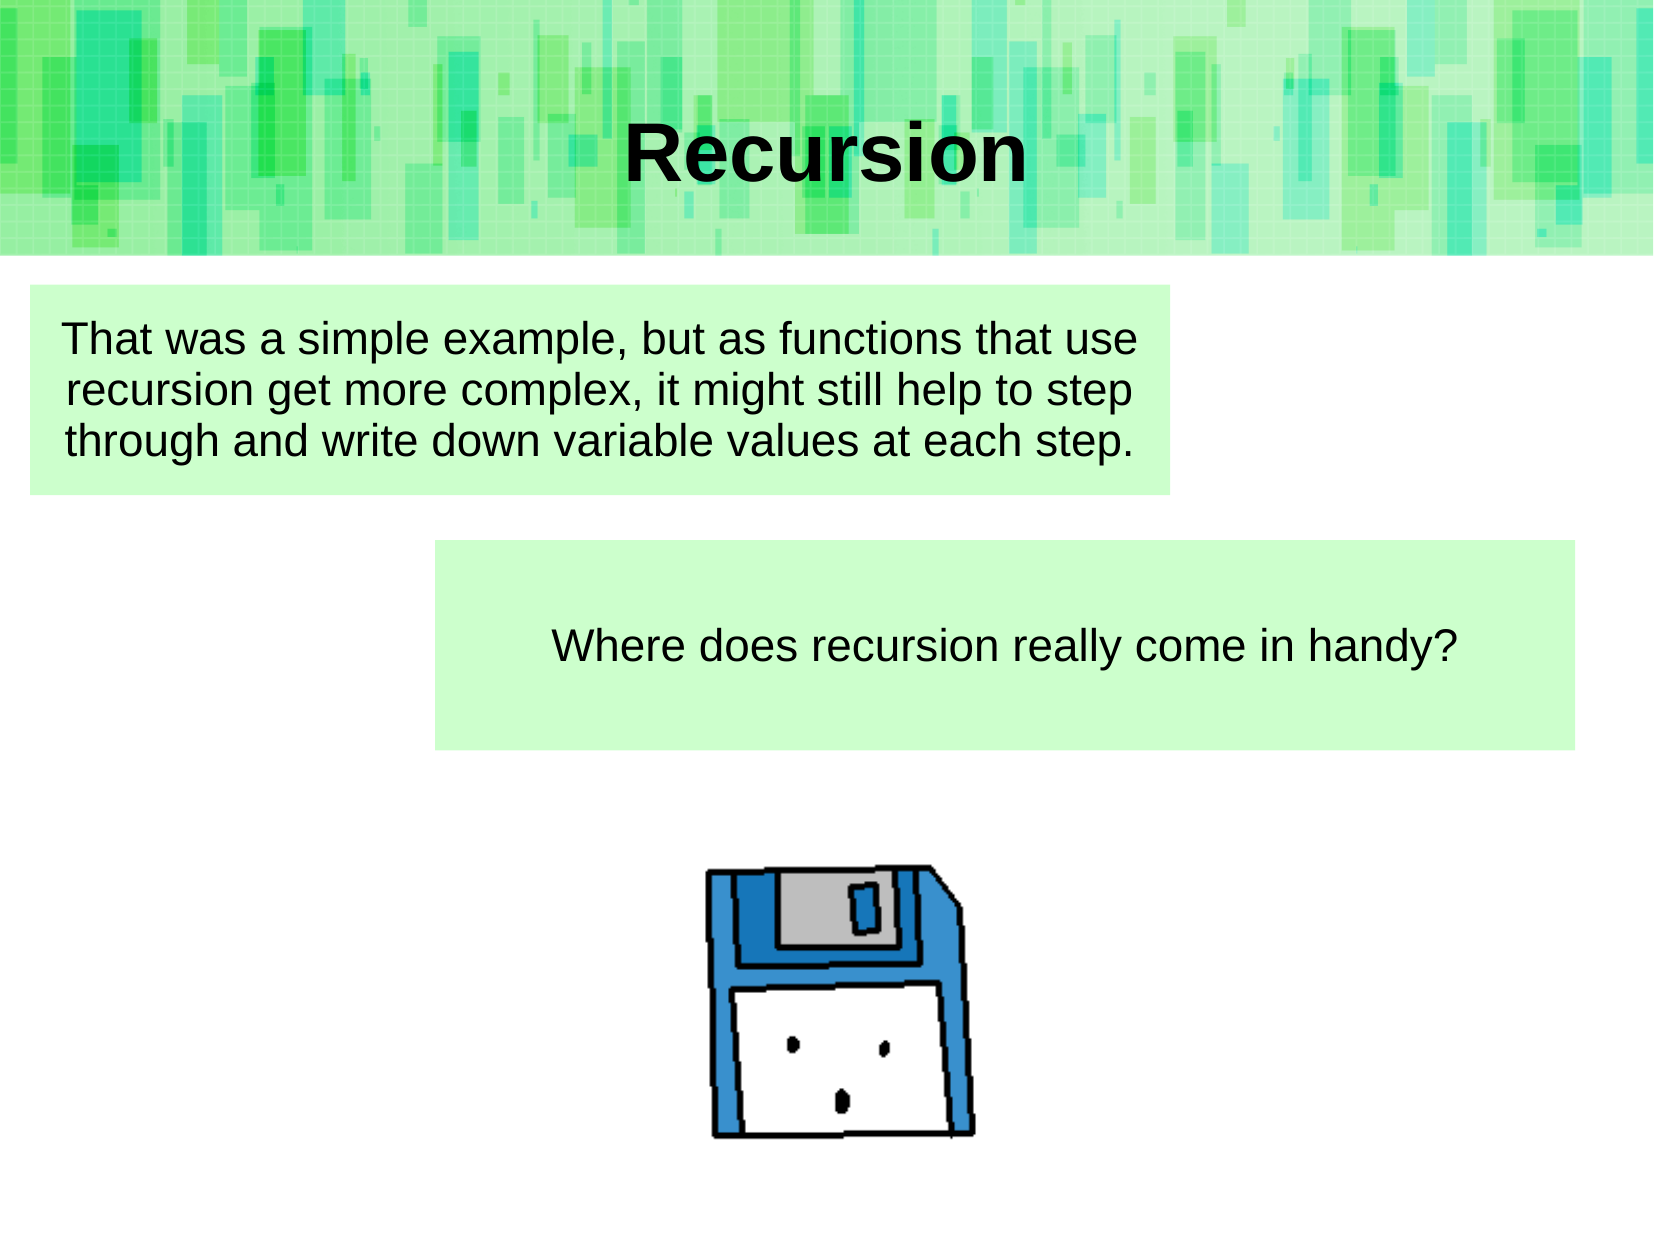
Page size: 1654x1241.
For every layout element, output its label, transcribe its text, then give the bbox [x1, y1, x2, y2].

picture [0, 0, 1654, 1241]
title Recursion [82, 49, 1571, 257]
text_box That was a simple example, but as functions that use recursion get more complex, it might still help to step through and write down variable values at each step. [30, 284, 1171, 496]
text_box Where does recursion really come in handy? [435, 540, 1576, 751]
